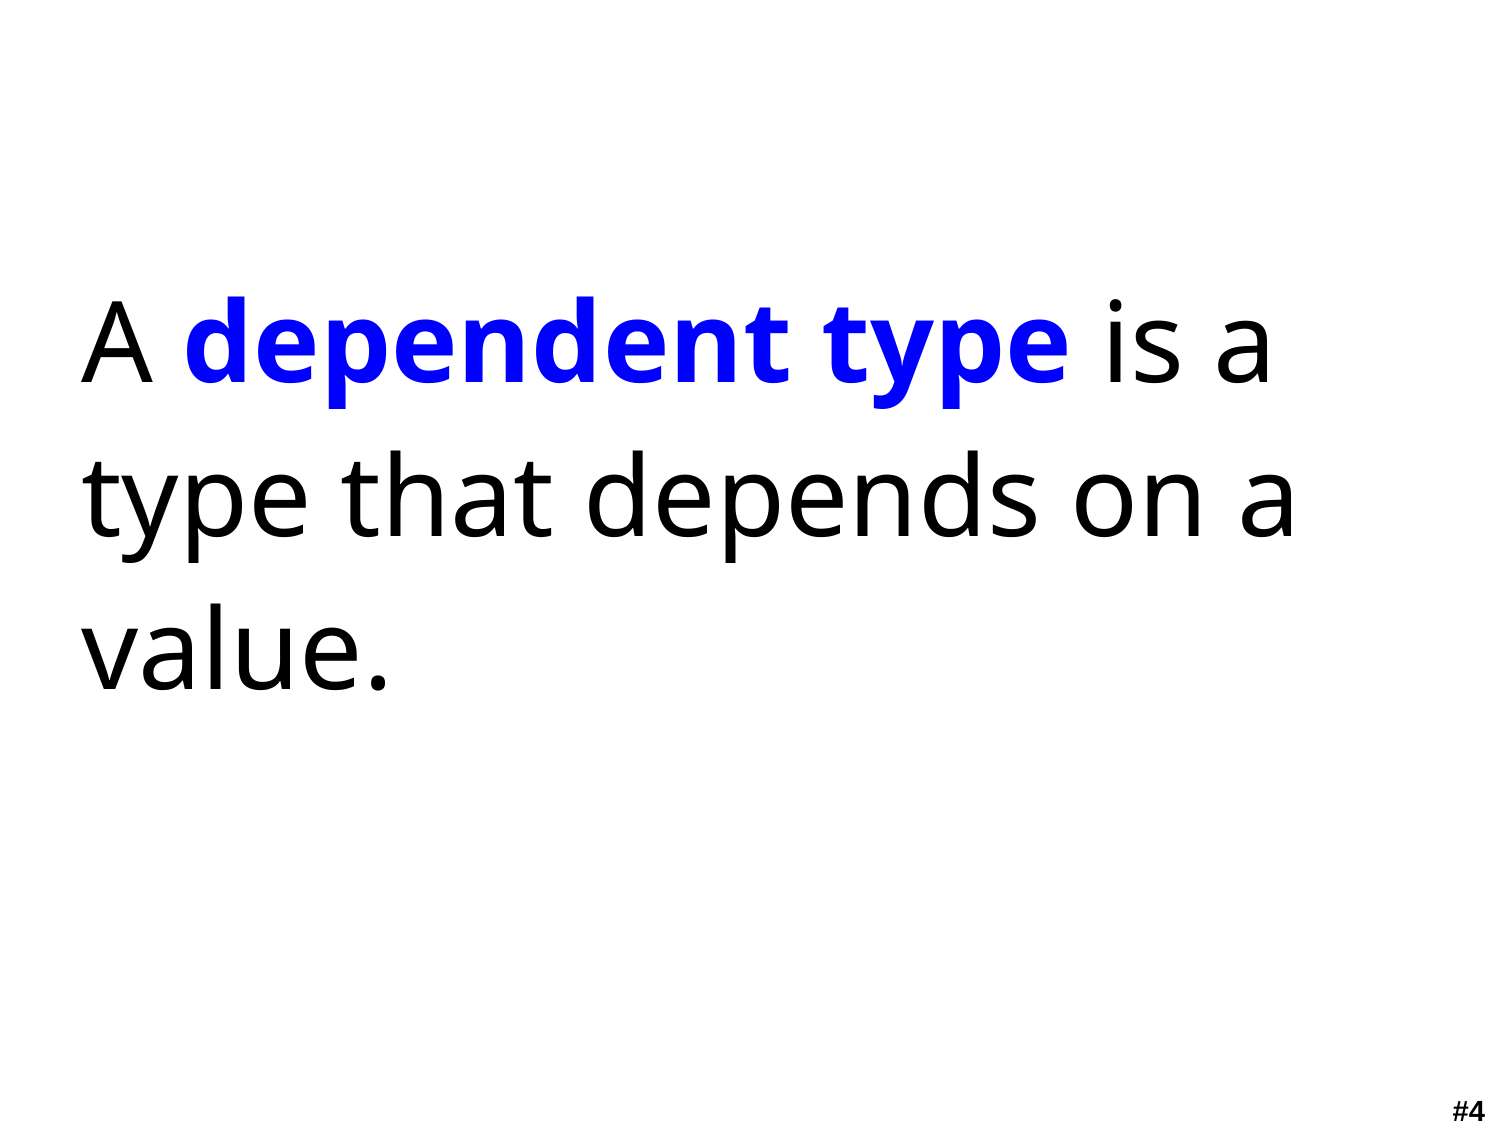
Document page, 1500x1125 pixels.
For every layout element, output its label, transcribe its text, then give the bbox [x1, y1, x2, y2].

list A dependent type is a type that depends on a value. [24, 262, 1476, 1101]
